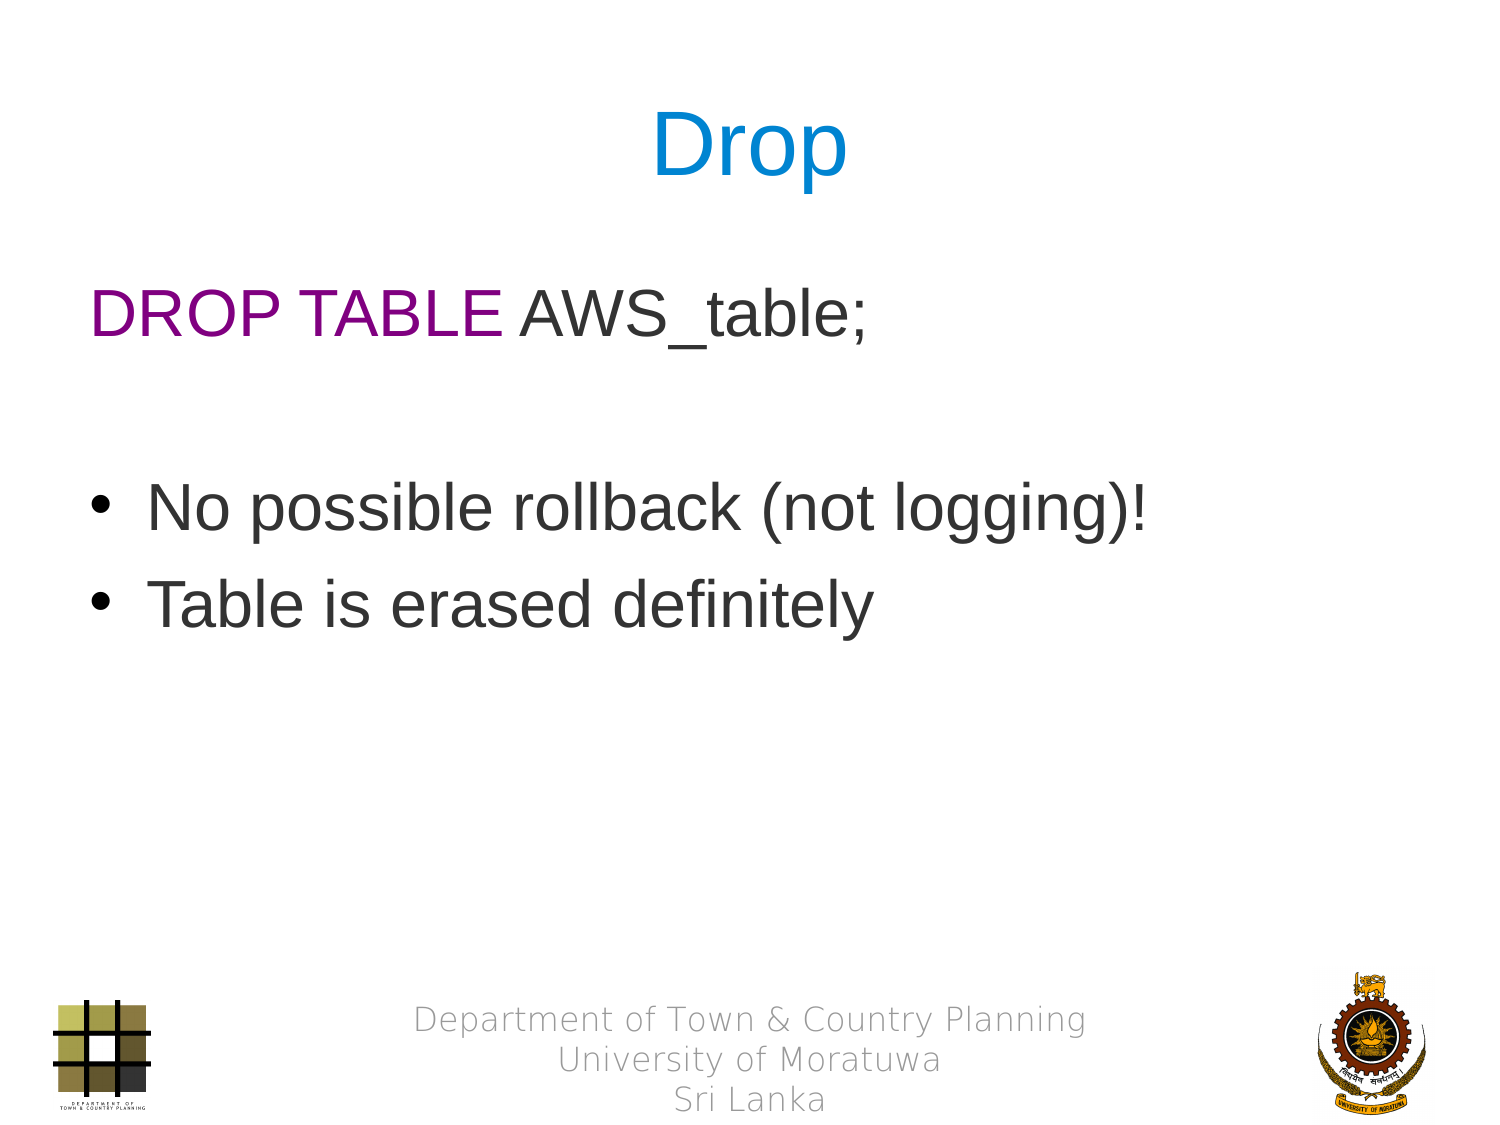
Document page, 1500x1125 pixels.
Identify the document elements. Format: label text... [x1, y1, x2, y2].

list DROP TABLE AWS_table; No possible rollback (not logging)! Table is erased definitely [75, 262, 1426, 916]
picture [53, 1000, 151, 1110]
picture [1312, 966, 1435, 1125]
title Drop [75, 45, 1426, 233]
